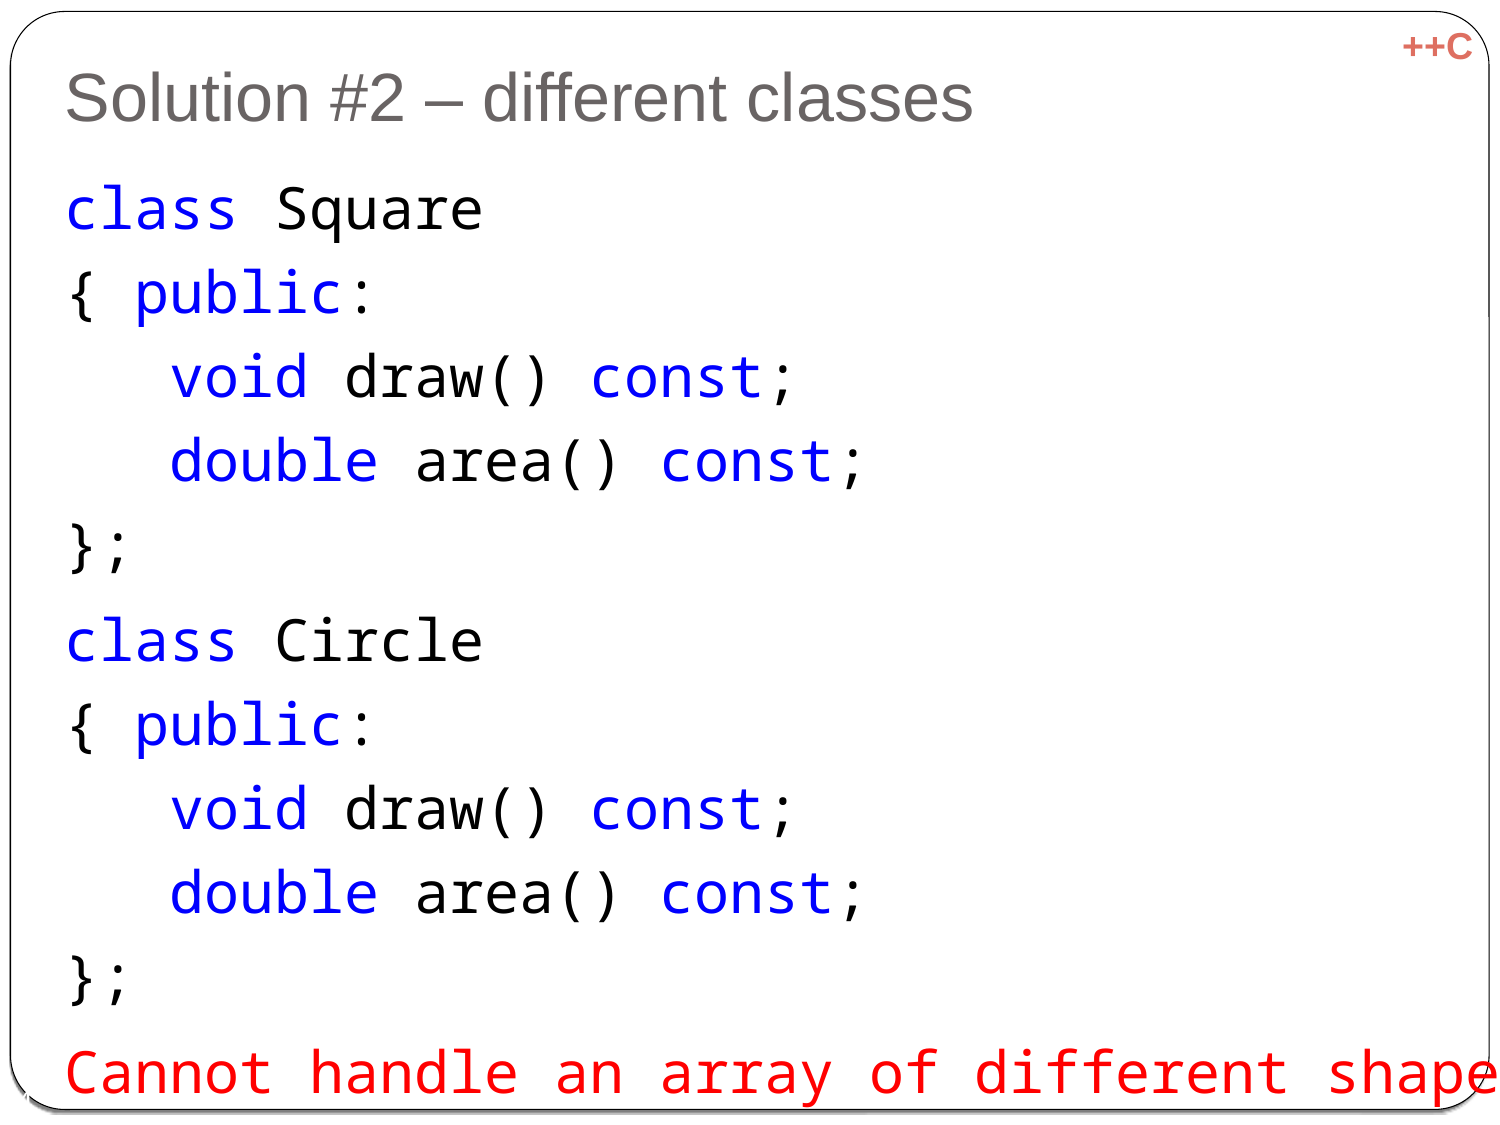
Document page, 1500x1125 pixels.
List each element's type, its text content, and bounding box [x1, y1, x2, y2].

title Solution #2 – different classes [50, 45, 1450, 149]
list class Square { public: void draw() const; double area() const; }; class Circle { public: void draw() const; double area() const; }; Cannot handle an array of different shapes! [50, 149, 1500, 1088]
slide_number <number> [0, 1074, 50, 1125]
